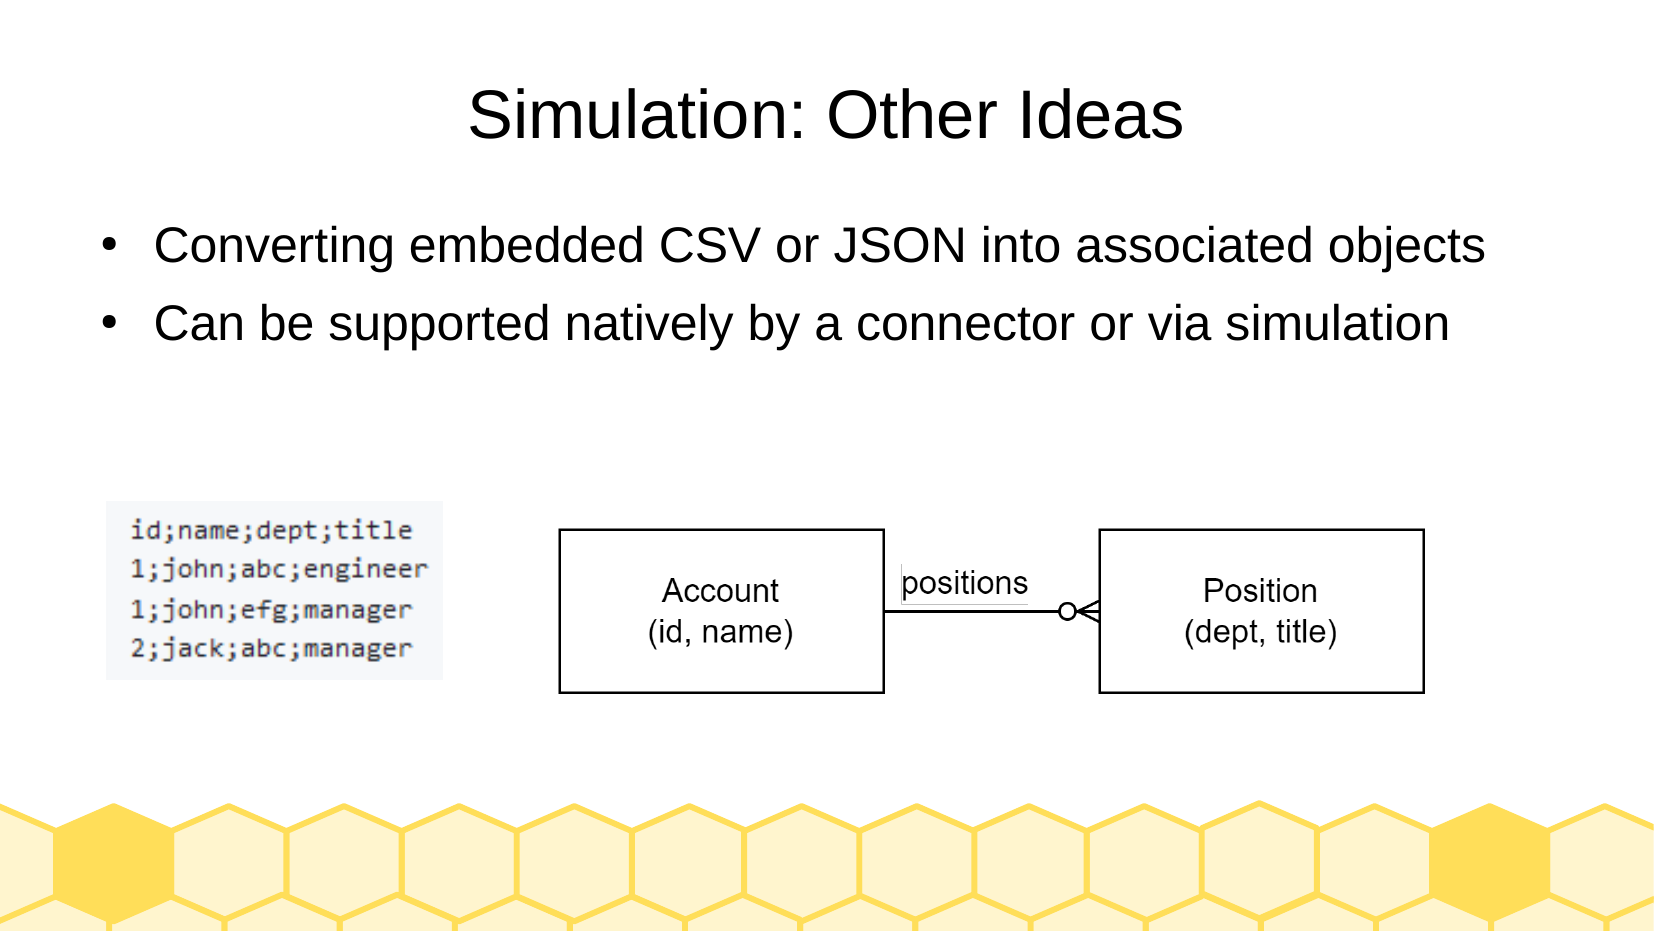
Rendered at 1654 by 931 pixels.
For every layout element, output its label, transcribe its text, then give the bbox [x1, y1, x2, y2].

picture [531, 501, 1452, 721]
title Simulation: Other Ideas [82, 37, 1571, 193]
list Converting embedded CSV or JSON into associated objects Can be supported natively by a connector or via simulation [82, 217, 1571, 758]
picture [106, 501, 443, 680]
